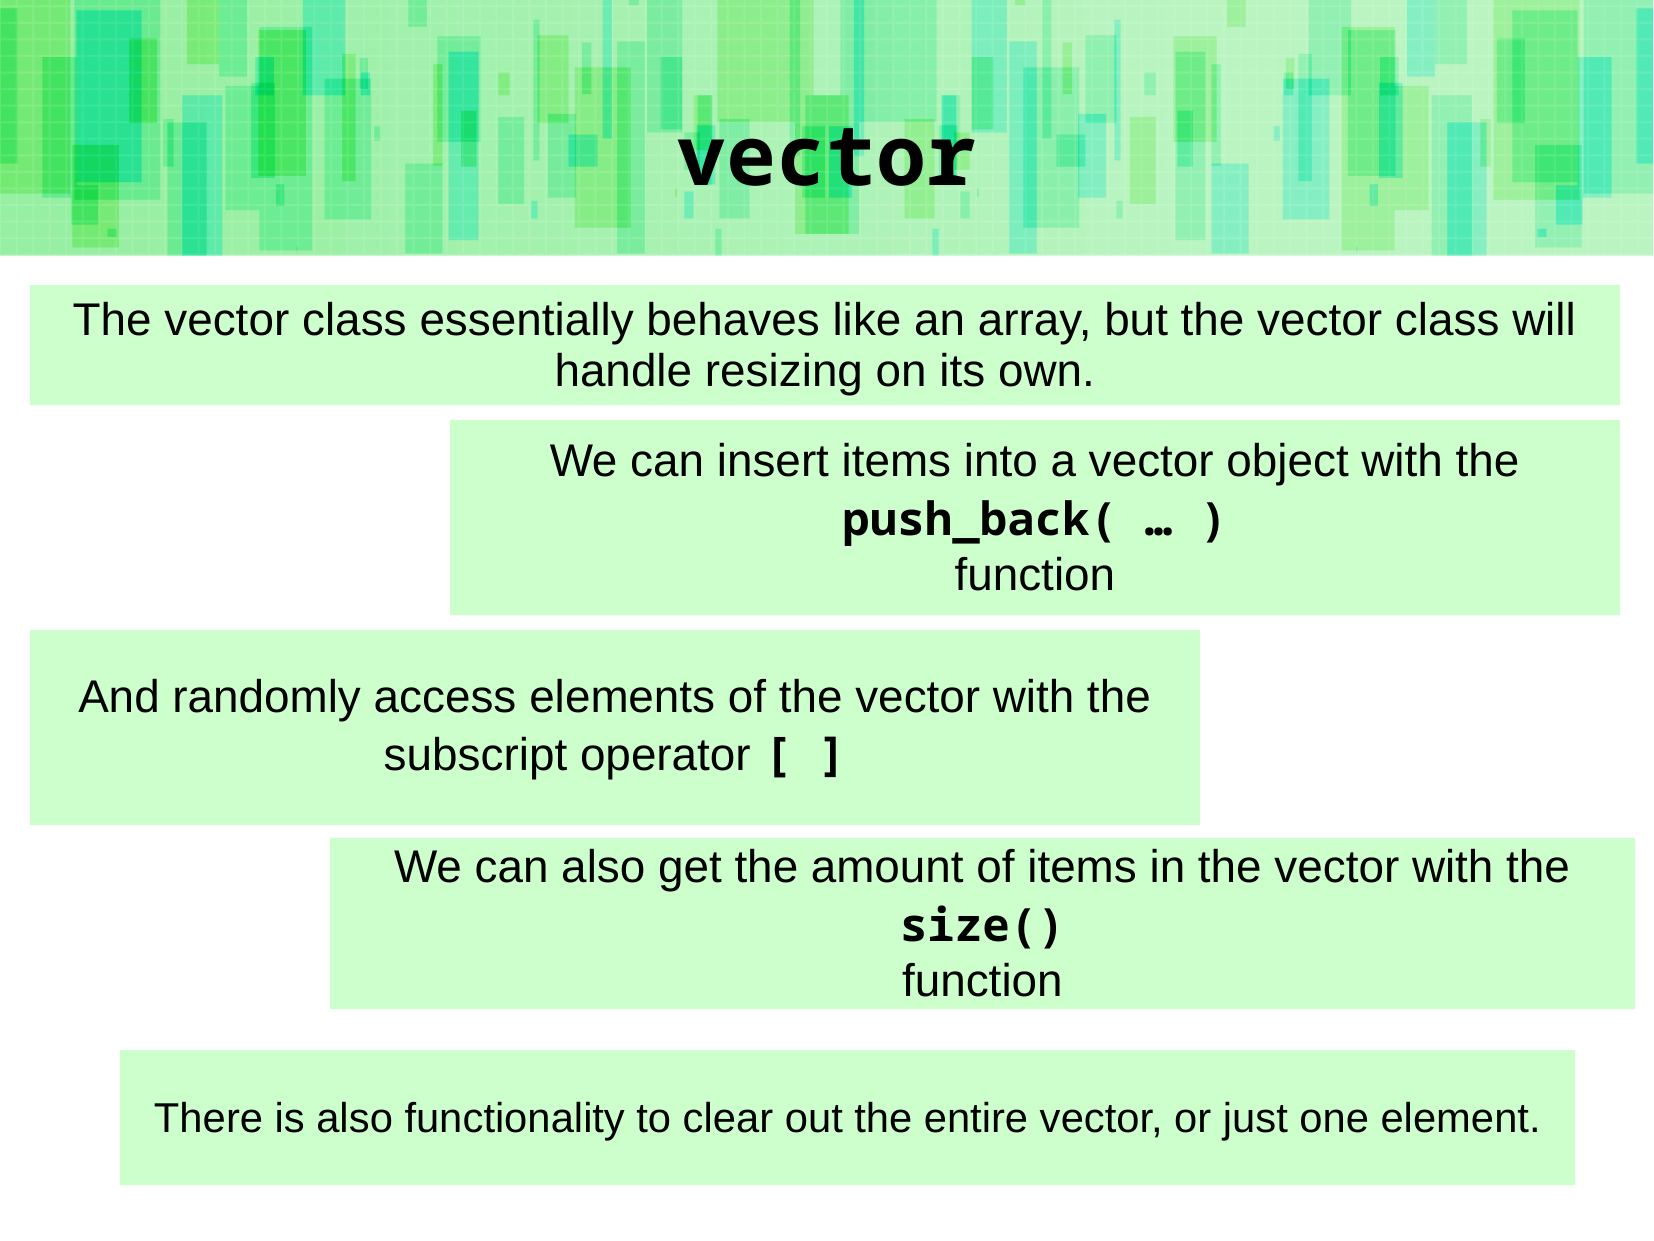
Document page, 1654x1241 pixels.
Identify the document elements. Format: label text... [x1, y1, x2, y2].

text_box And randomly access elements of the vector with the subscript operator [ ] [30, 630, 1201, 826]
title vector [82, 49, 1571, 257]
text_box We can also get the amount of items in the vector with the size() function [330, 841, 1636, 1006]
text_box The vector class essentially behaves like an array, but the vector class will handle resizing on its own. [30, 285, 1621, 406]
text_box There is also functionality to clear out the entire vector, or just one element. [120, 1050, 1576, 1186]
text_box We can insert items into a vector object with the push_back( … ) function [450, 420, 1621, 616]
picture [0, 0, 1654, 1241]
